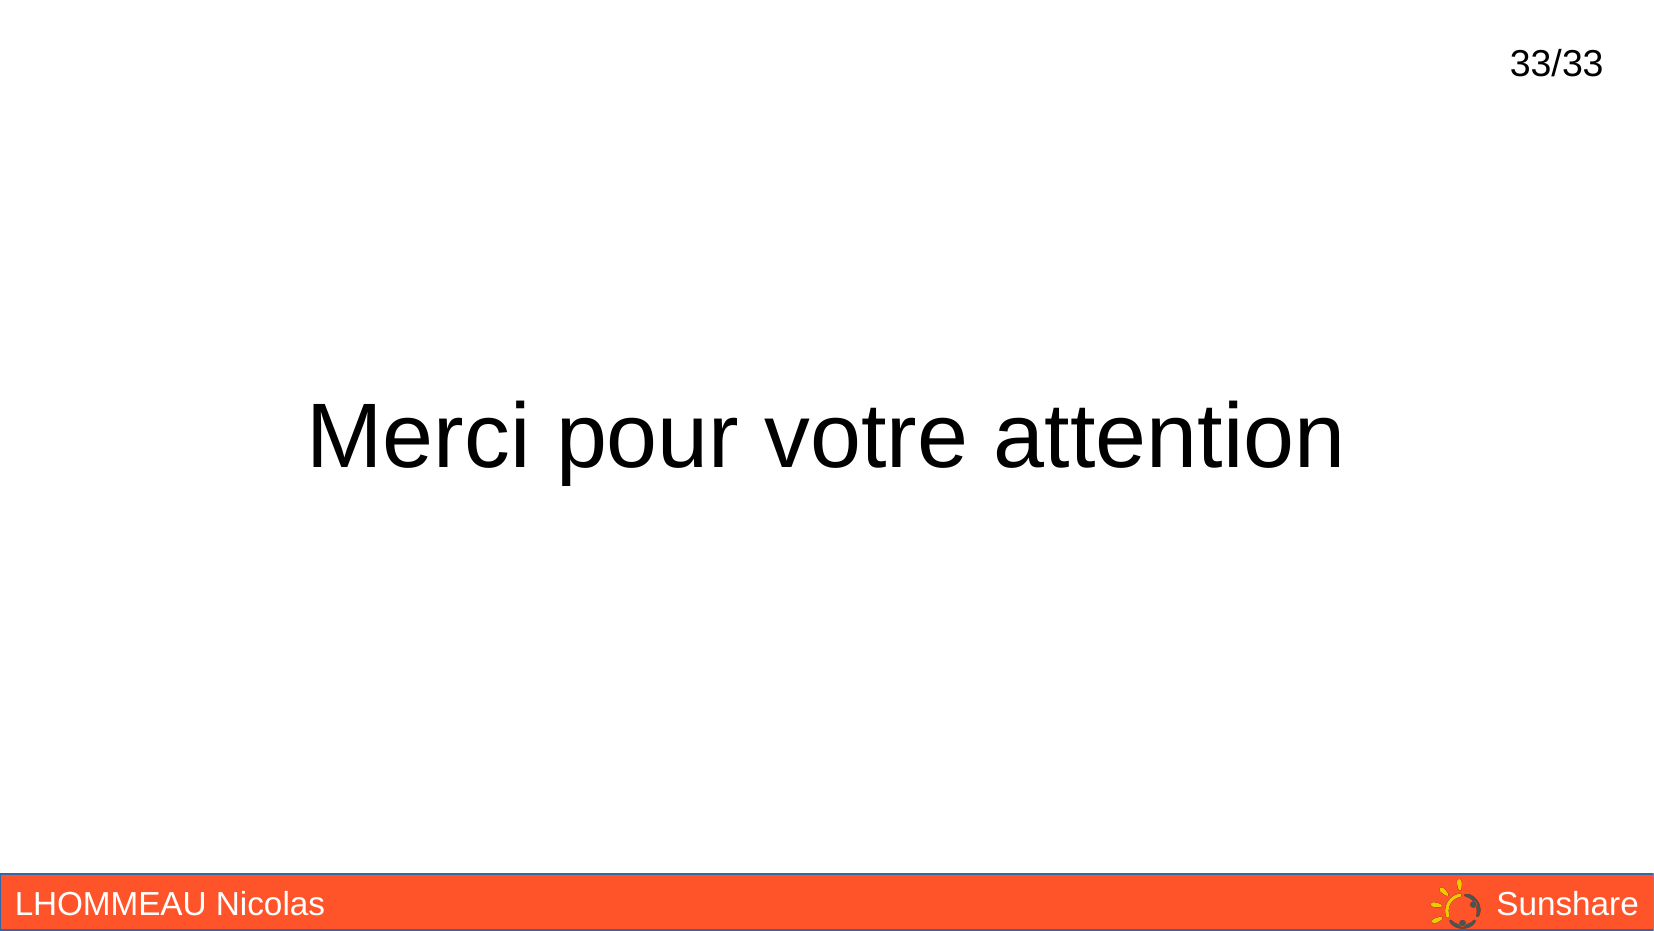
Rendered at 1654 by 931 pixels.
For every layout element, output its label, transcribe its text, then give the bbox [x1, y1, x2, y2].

picture [1429, 877, 1483, 931]
text_box Merci pour votre attention [82, 384, 1571, 497]
